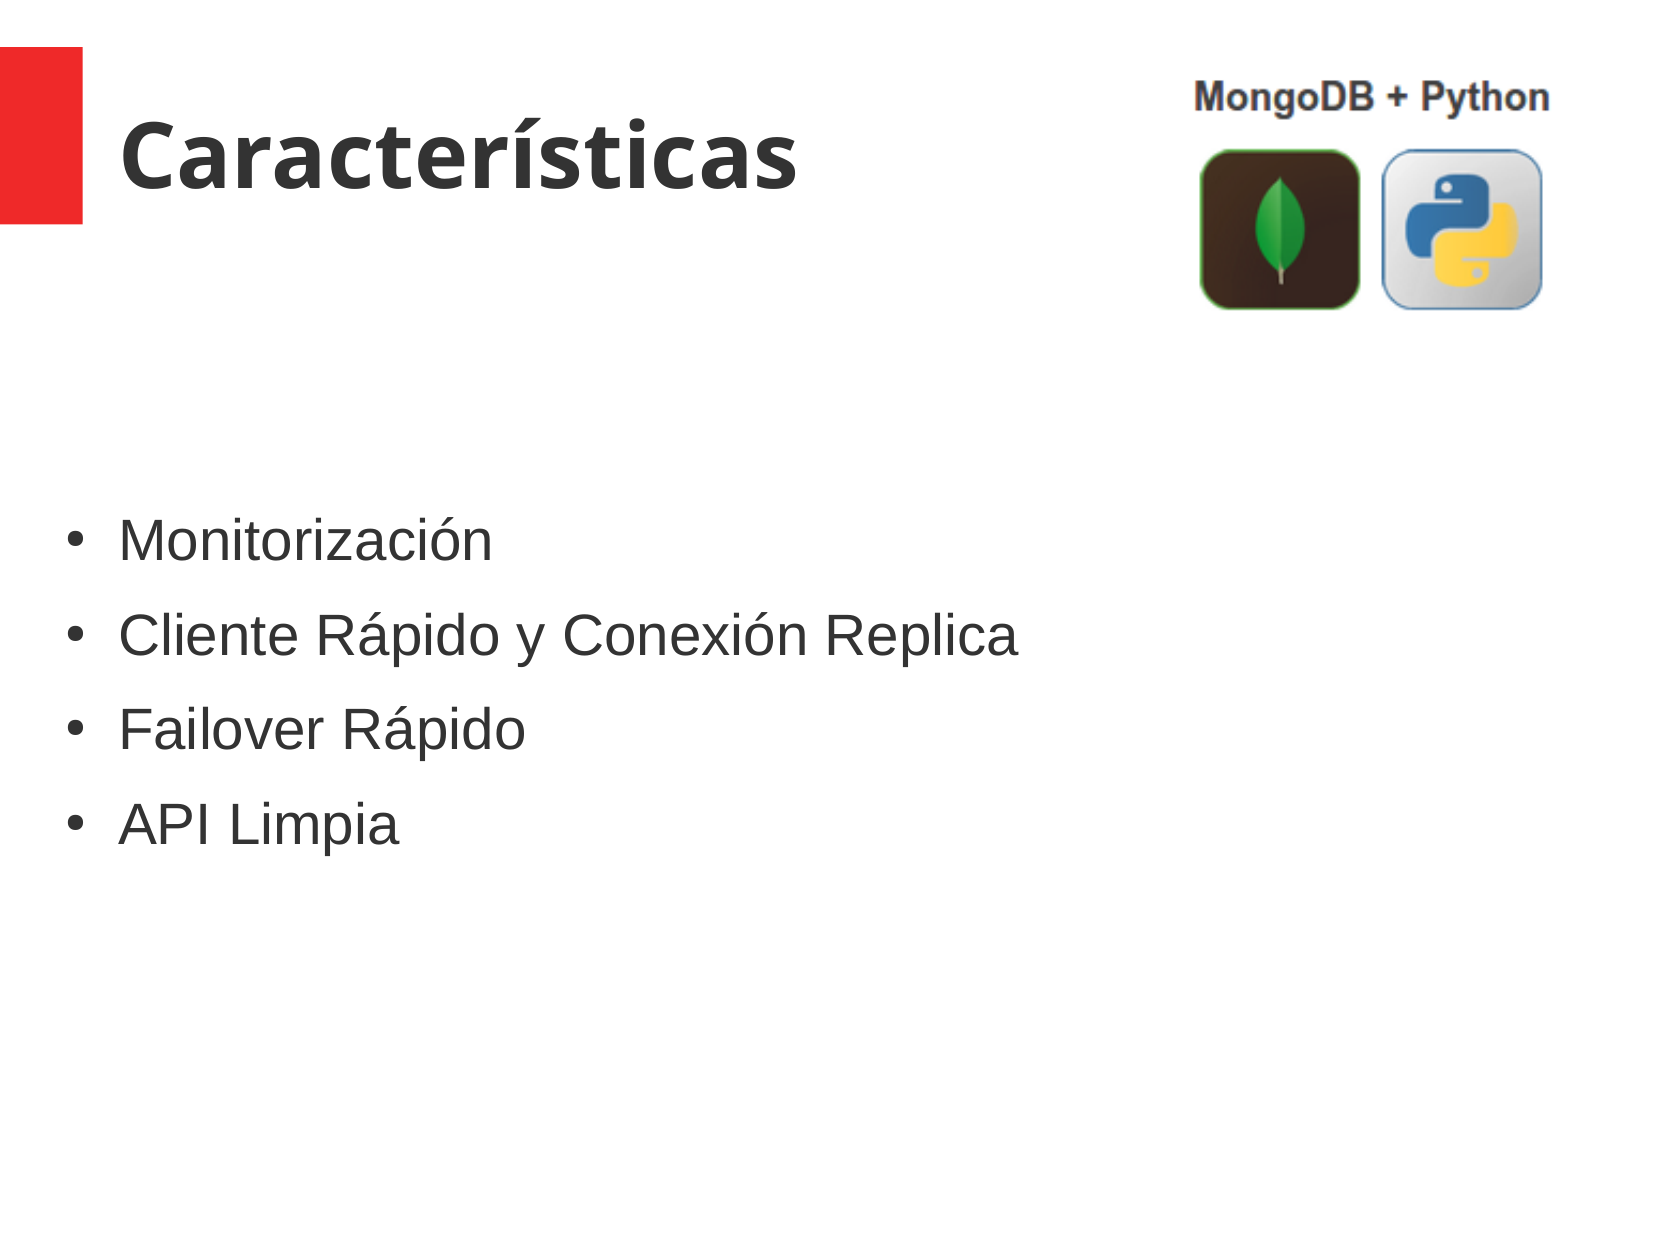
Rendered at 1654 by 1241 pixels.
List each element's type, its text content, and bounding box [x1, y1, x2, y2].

list Monitorización Cliente Rápido y Conexión Replica Failover Rápido API Limpia [47, 318, 1607, 1110]
picture [1181, 64, 1560, 318]
title Características [118, 49, 1571, 257]
